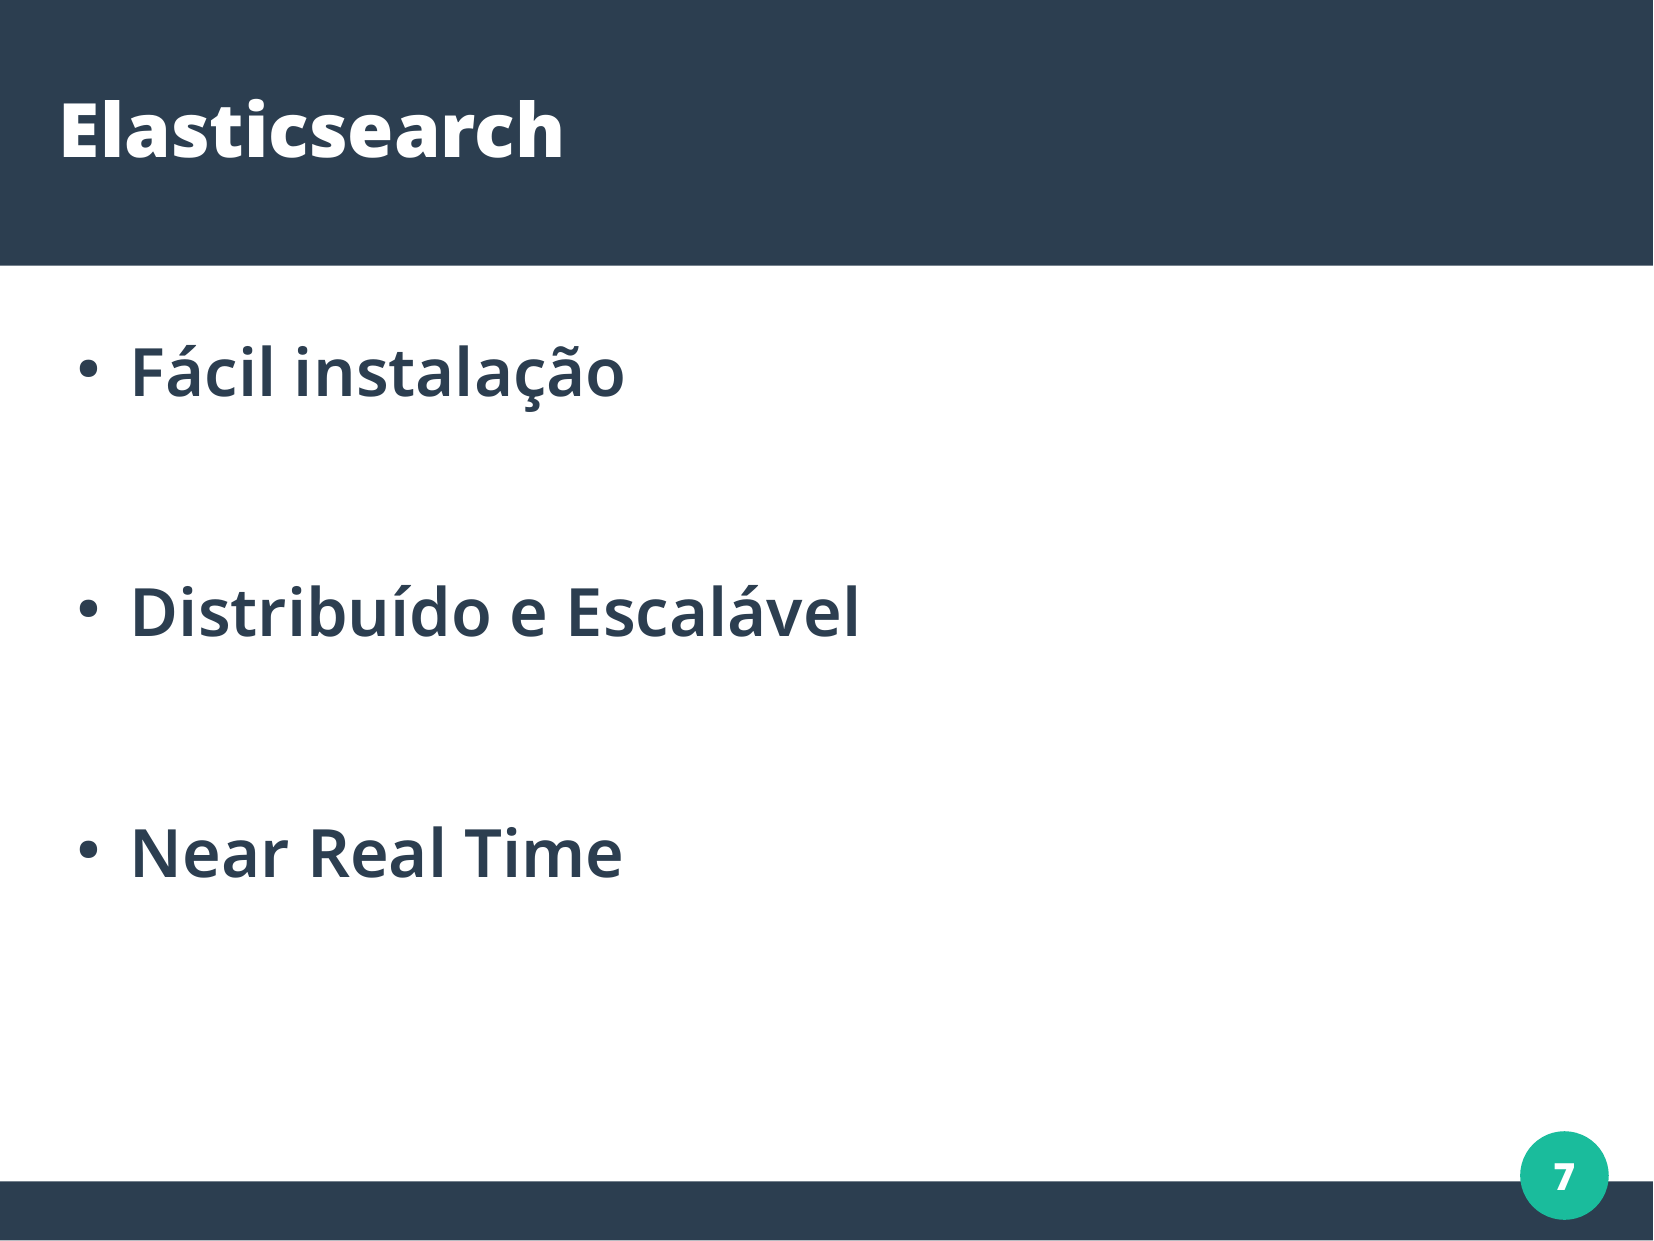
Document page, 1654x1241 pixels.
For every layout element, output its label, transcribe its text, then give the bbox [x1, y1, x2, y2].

list Fácil instalação Distribuído e Escalável Near Real Time [58, 324, 1594, 1152]
title Elasticsearch [58, 49, 1594, 207]
